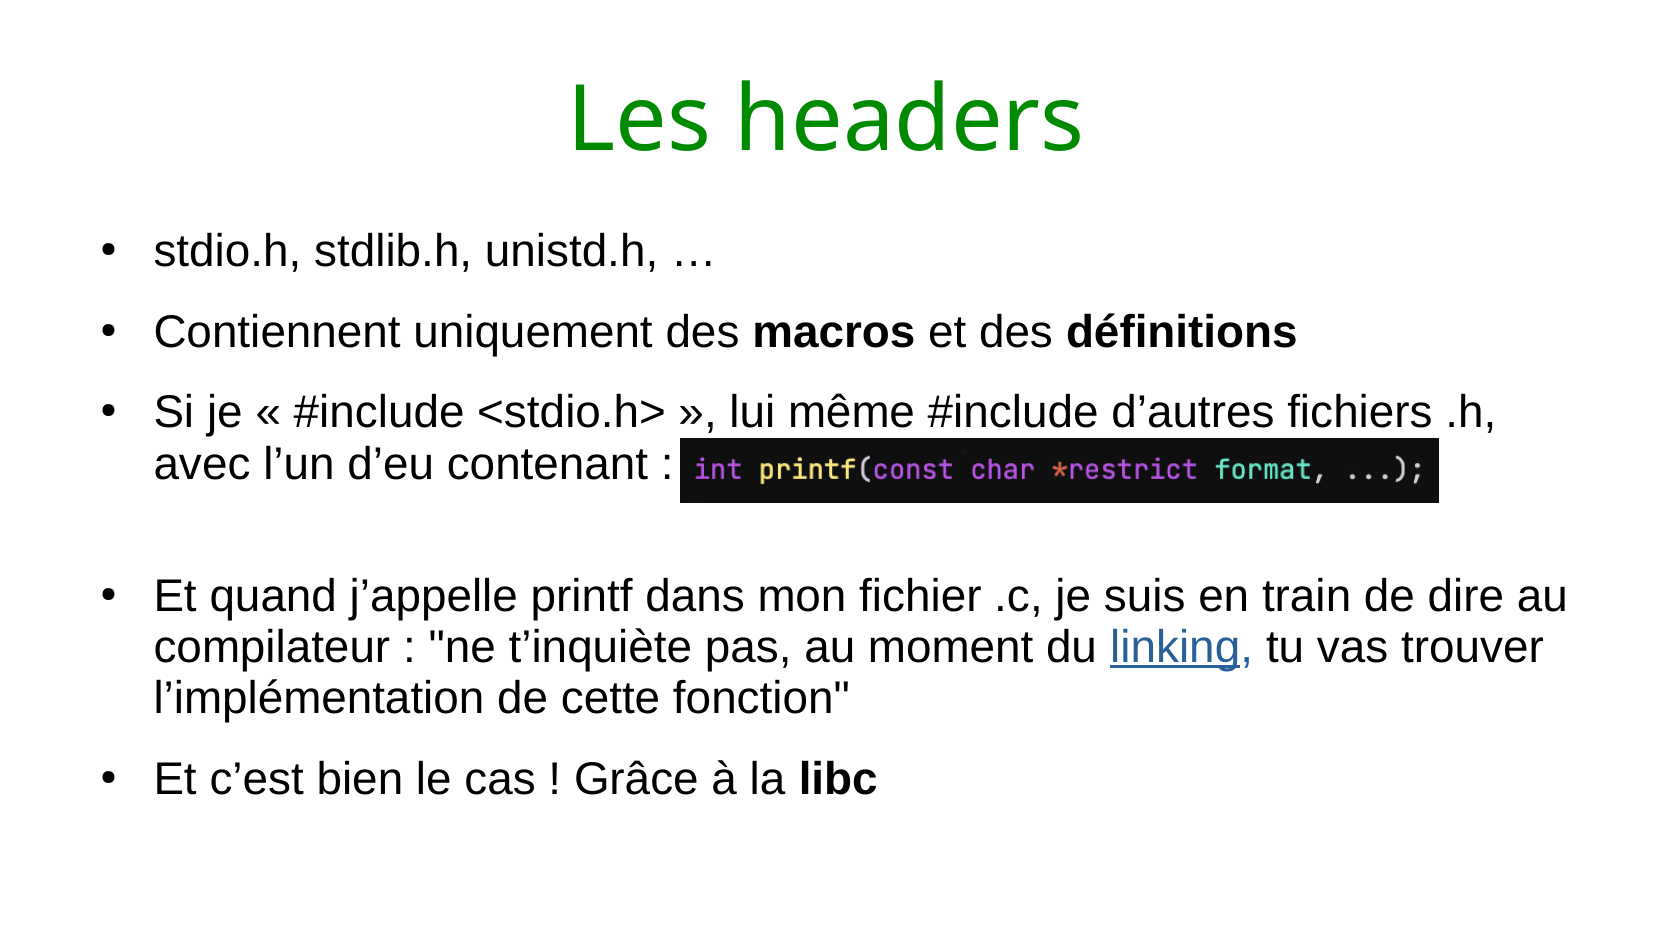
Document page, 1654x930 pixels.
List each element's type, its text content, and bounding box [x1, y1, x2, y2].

list stdio.h, stdlib.h, unistd.h, … Contiennent uniquement des macros et des définitions Si je « #include <stdio.h> », lui même #include d’autres fichiers .h, avec l’un d’eu contenant : Et quand j’appelle printf dans mon fichier .c, je suis en train de dire au compilateur : "ne t’inquiète pas, au moment du linking, tu vas trouver l’implémentation de cette fonction" Et c’est bien le cas ! Grâce à la libc [82, 224, 1571, 900]
title Les headers [82, 37, 1571, 193]
picture [680, 438, 1439, 503]
